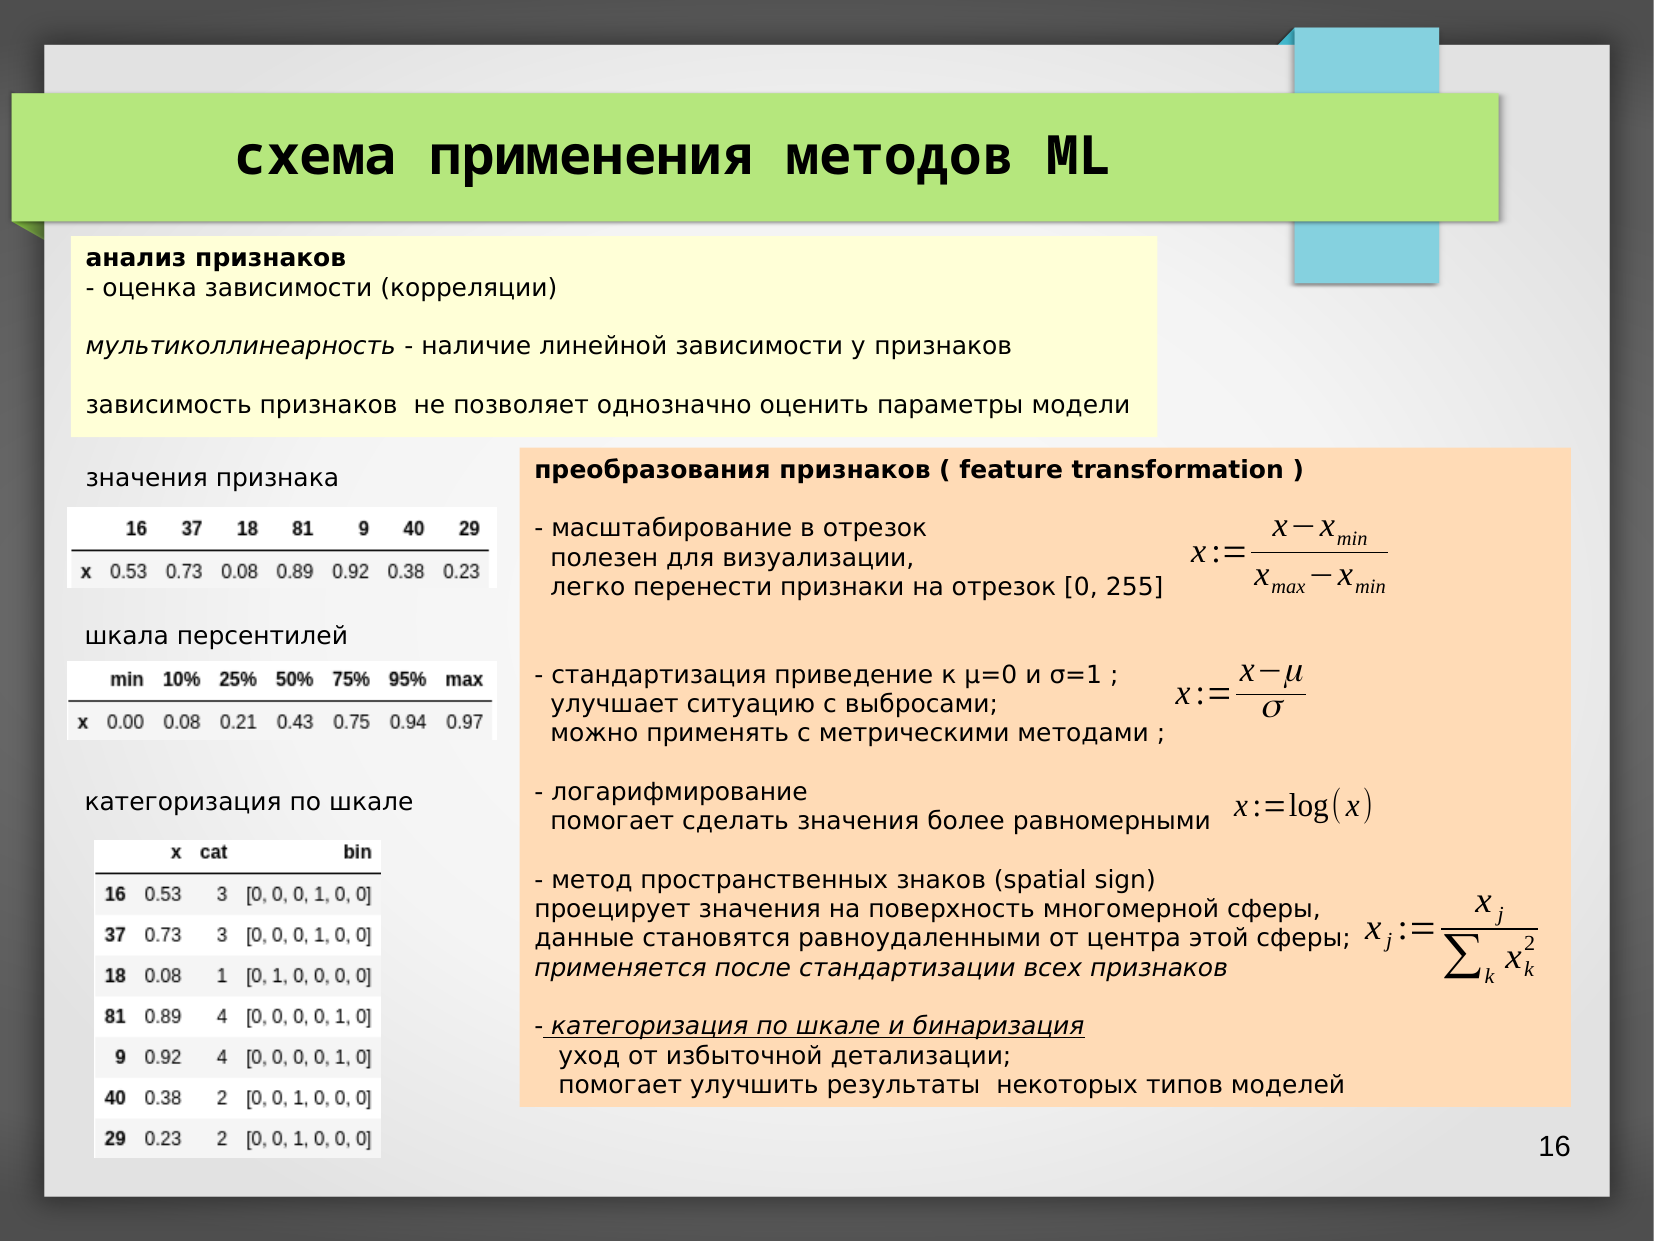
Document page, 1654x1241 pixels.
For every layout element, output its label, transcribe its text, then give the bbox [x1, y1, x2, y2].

text_box шкала персентилей [69, 614, 378, 667]
chart [1184, 506, 1394, 598]
text_box преобразования признаков ( feature transformation ) - масштабирование в отрезок полезен для визуализации, легко перенести признаки на отрезок [0, 255] - стандартизация приведение к μ=0 и σ=1 ; улучшает ситуацию с выбросами; можно применять с метрическими методами ; - логарифмирование помогает сделать значения более равномерными - метод пространственных знаков (spatial sign) проецирует значения на поверхность многомерной сферы, данные становятся равноудаленными от центра этой сферы; применяется после стандартизации всех признаков - категоризация по шкале и бинаризация уход от избыточной детализации; помогает улучшить результаты некоторых типов моделей [519, 447, 1571, 1107]
chart [1358, 881, 1544, 989]
text_box анализ признаков - оценка зависимости (корреляции) мультиколлинеарность - наличие линейной зависимости у признаков зависимость признаков не позволяет однозначно оценить параметры модели [70, 236, 1158, 438]
chart [1169, 656, 1312, 719]
title схема применения методов ML [82, 94, 1264, 213]
text_box категоризация по шкале [69, 779, 497, 832]
picture [0, 0, 1654, 1241]
chart [1228, 786, 1377, 828]
text_box значения признака [70, 456, 380, 508]
